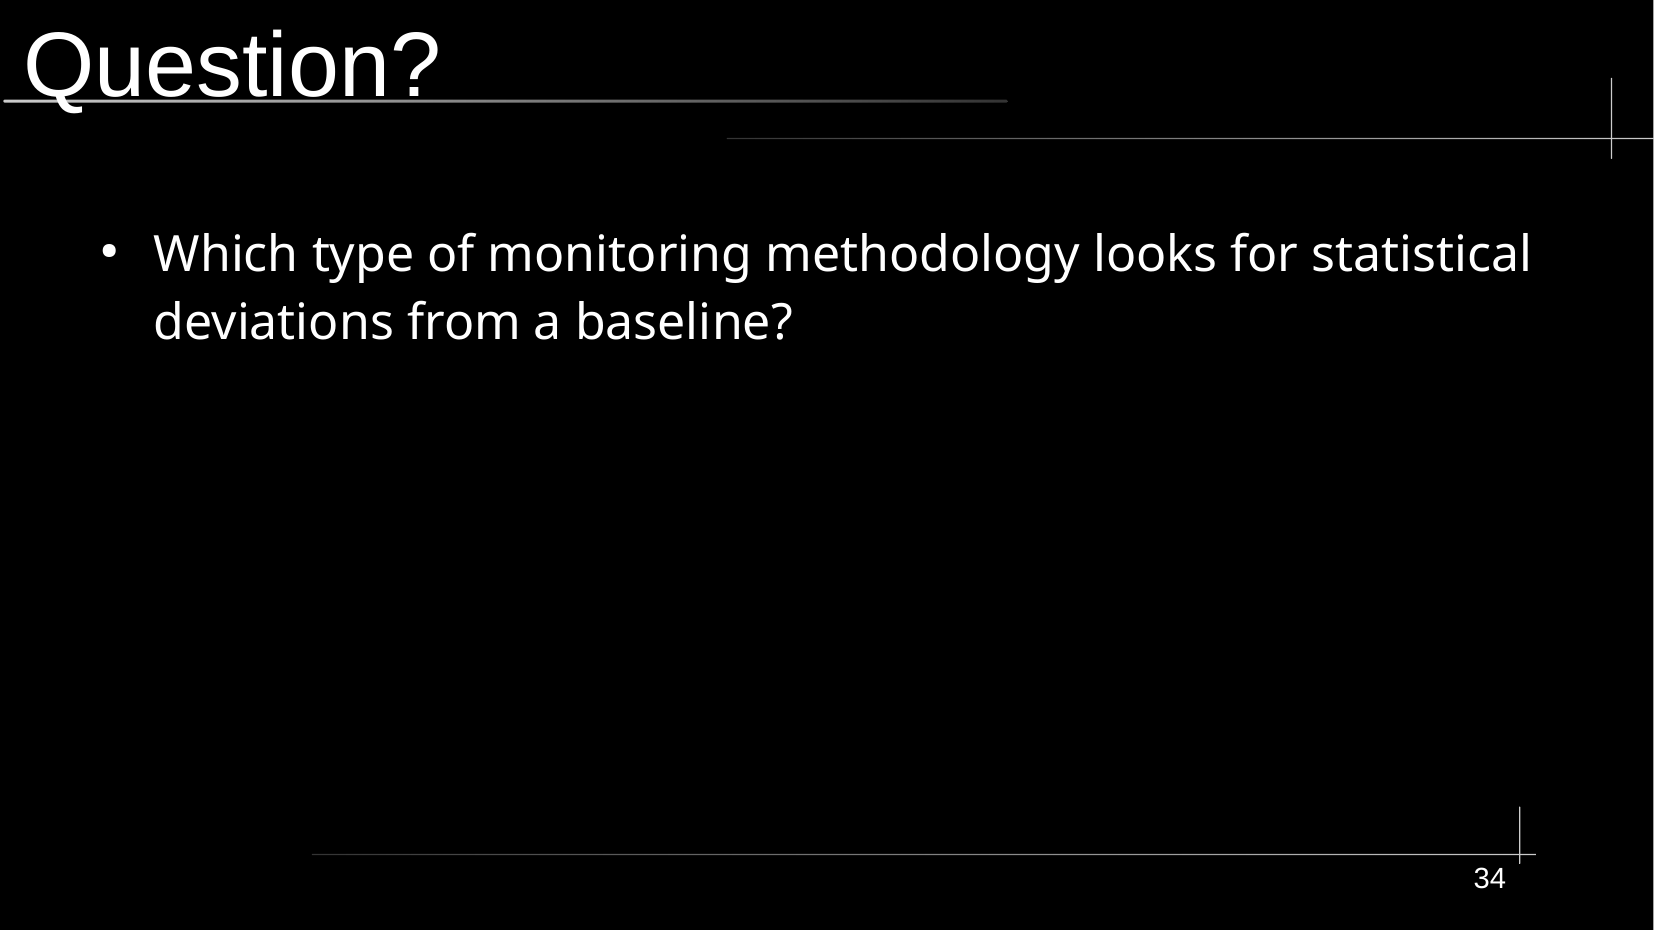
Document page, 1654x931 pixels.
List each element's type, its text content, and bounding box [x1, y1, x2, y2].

list Which type of monitoring methodology looks for statistical deviations from a baseline? [82, 217, 1571, 758]
title Question? [23, 11, 1589, 119]
